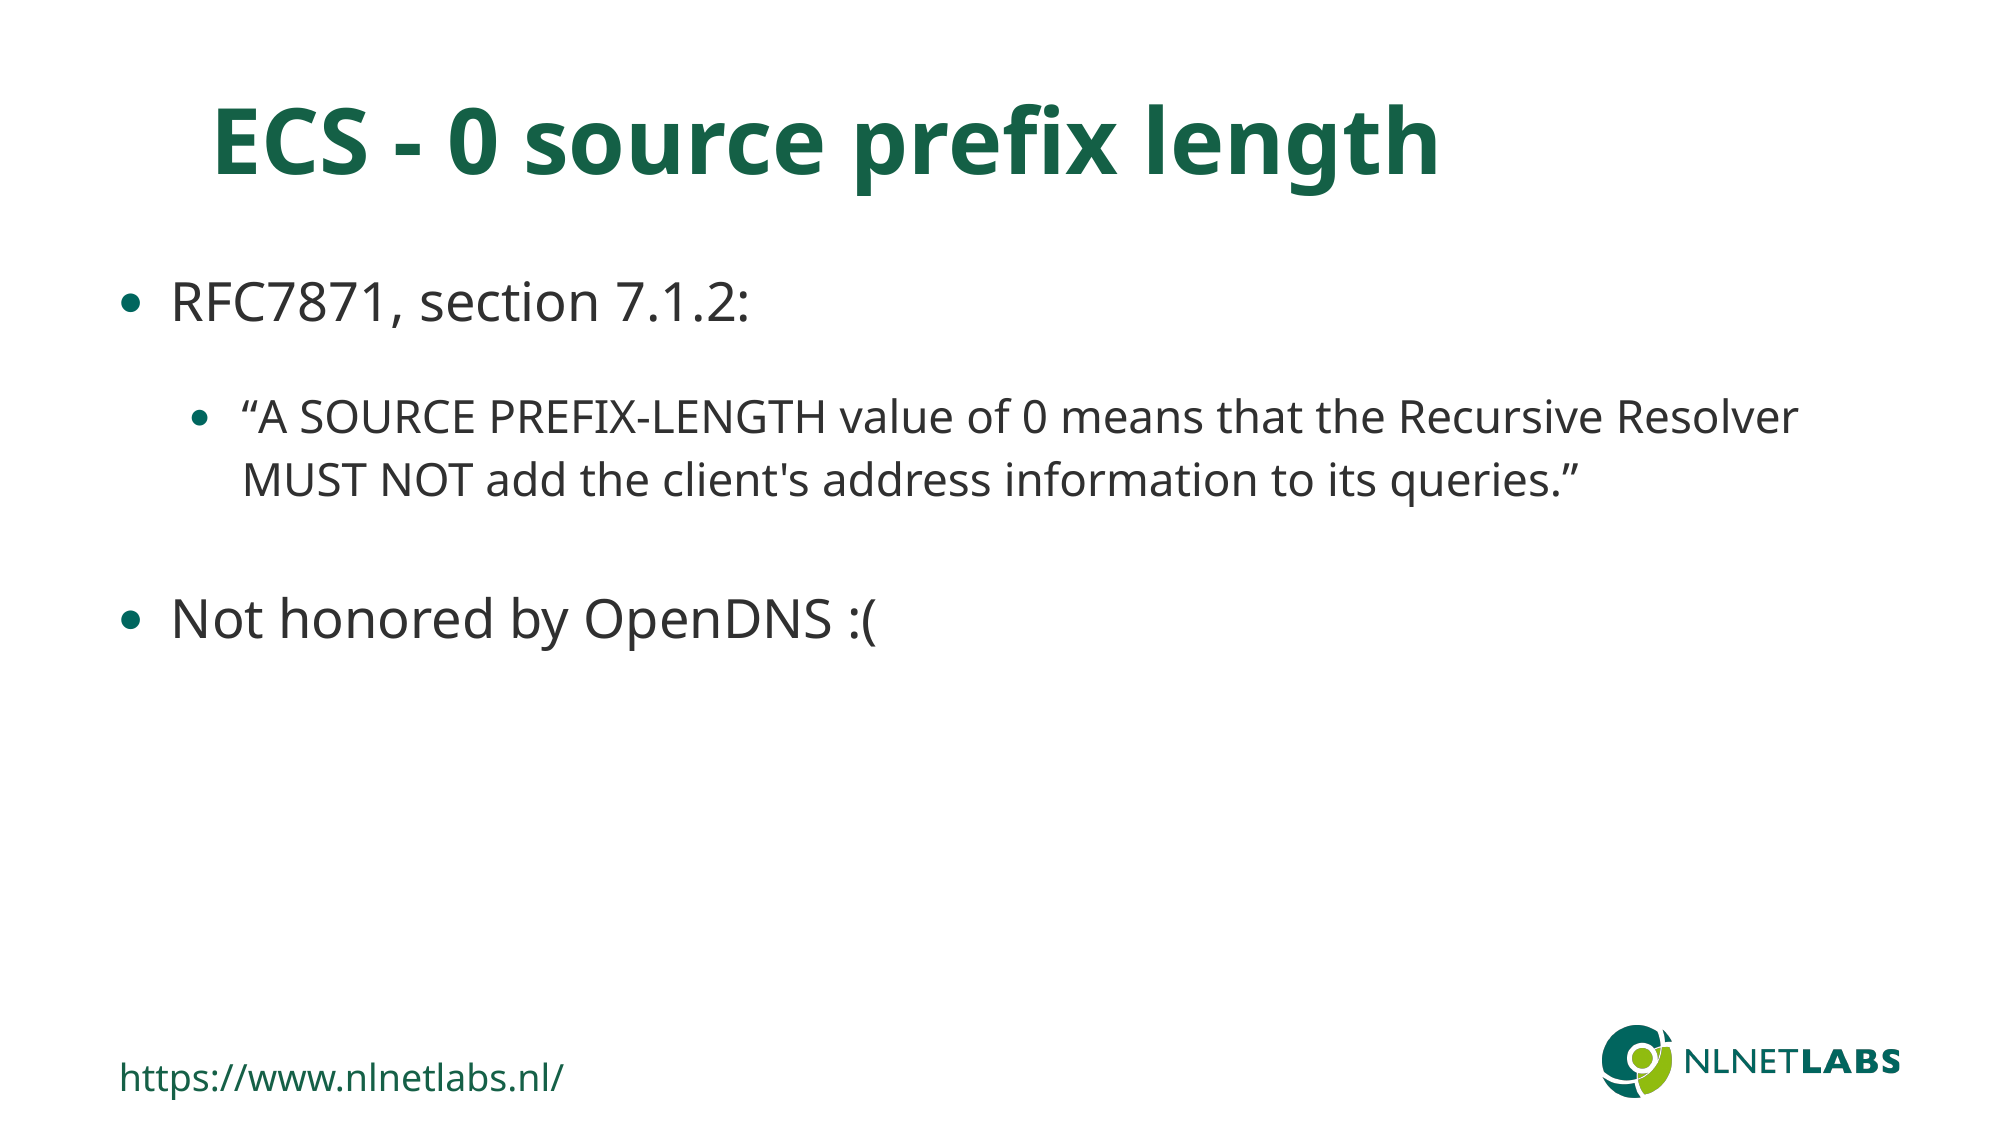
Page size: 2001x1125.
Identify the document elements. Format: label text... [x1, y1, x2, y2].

picture [1602, 1025, 1900, 1098]
title ECS - 0 source prefix length [210, 44, 1900, 233]
list RFC7871, section 7.1.2: “A SOURCE PREFIX-LENGTH value of 0 means that the Recursive Resolver MUST NOT add the client's address information to its queries.” Not honored by OpenDNS :( [99, 263, 1900, 916]
